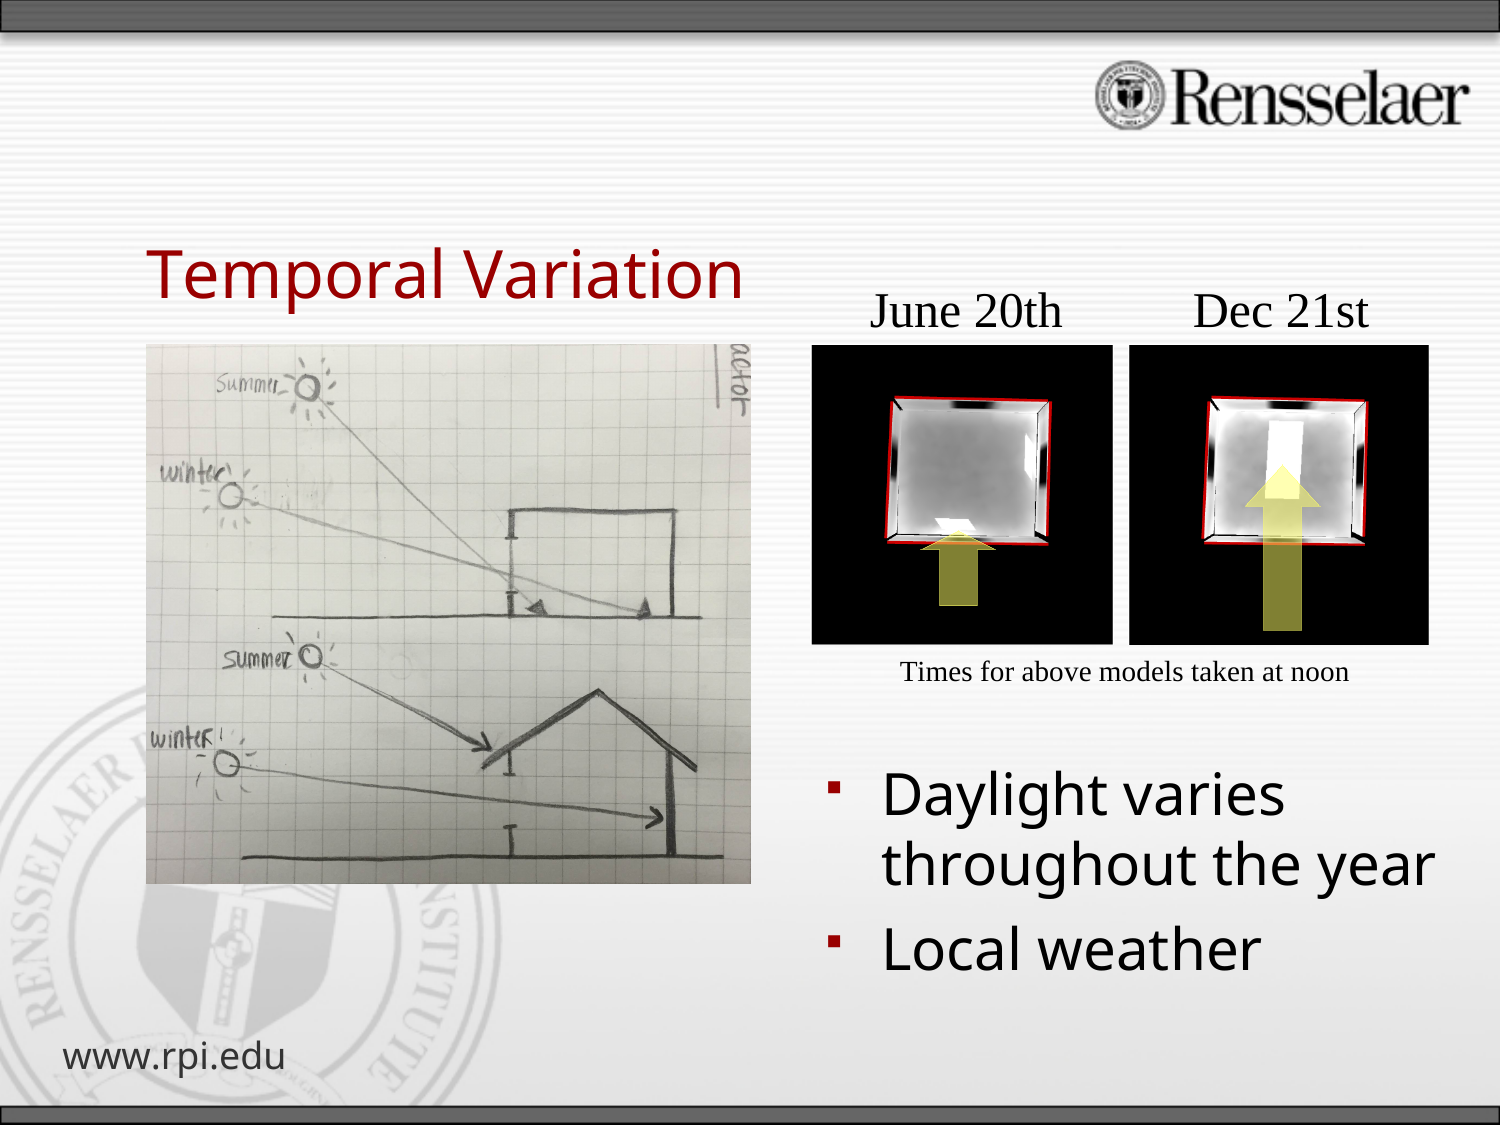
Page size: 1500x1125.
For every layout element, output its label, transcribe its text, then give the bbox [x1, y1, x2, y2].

text_box June 20th [855, 270, 1096, 345]
text_box Times for above models taken at noon [885, 645, 1381, 695]
title Temporal Variation [131, 215, 1457, 328]
picture [0, 0, 1500, 1125]
list Daylight varies throughout the year Local weather [810, 750, 1456, 1021]
text_box [1245, 464, 1321, 631]
text_box Dec 21st [1178, 270, 1449, 345]
text_box [920, 530, 996, 606]
